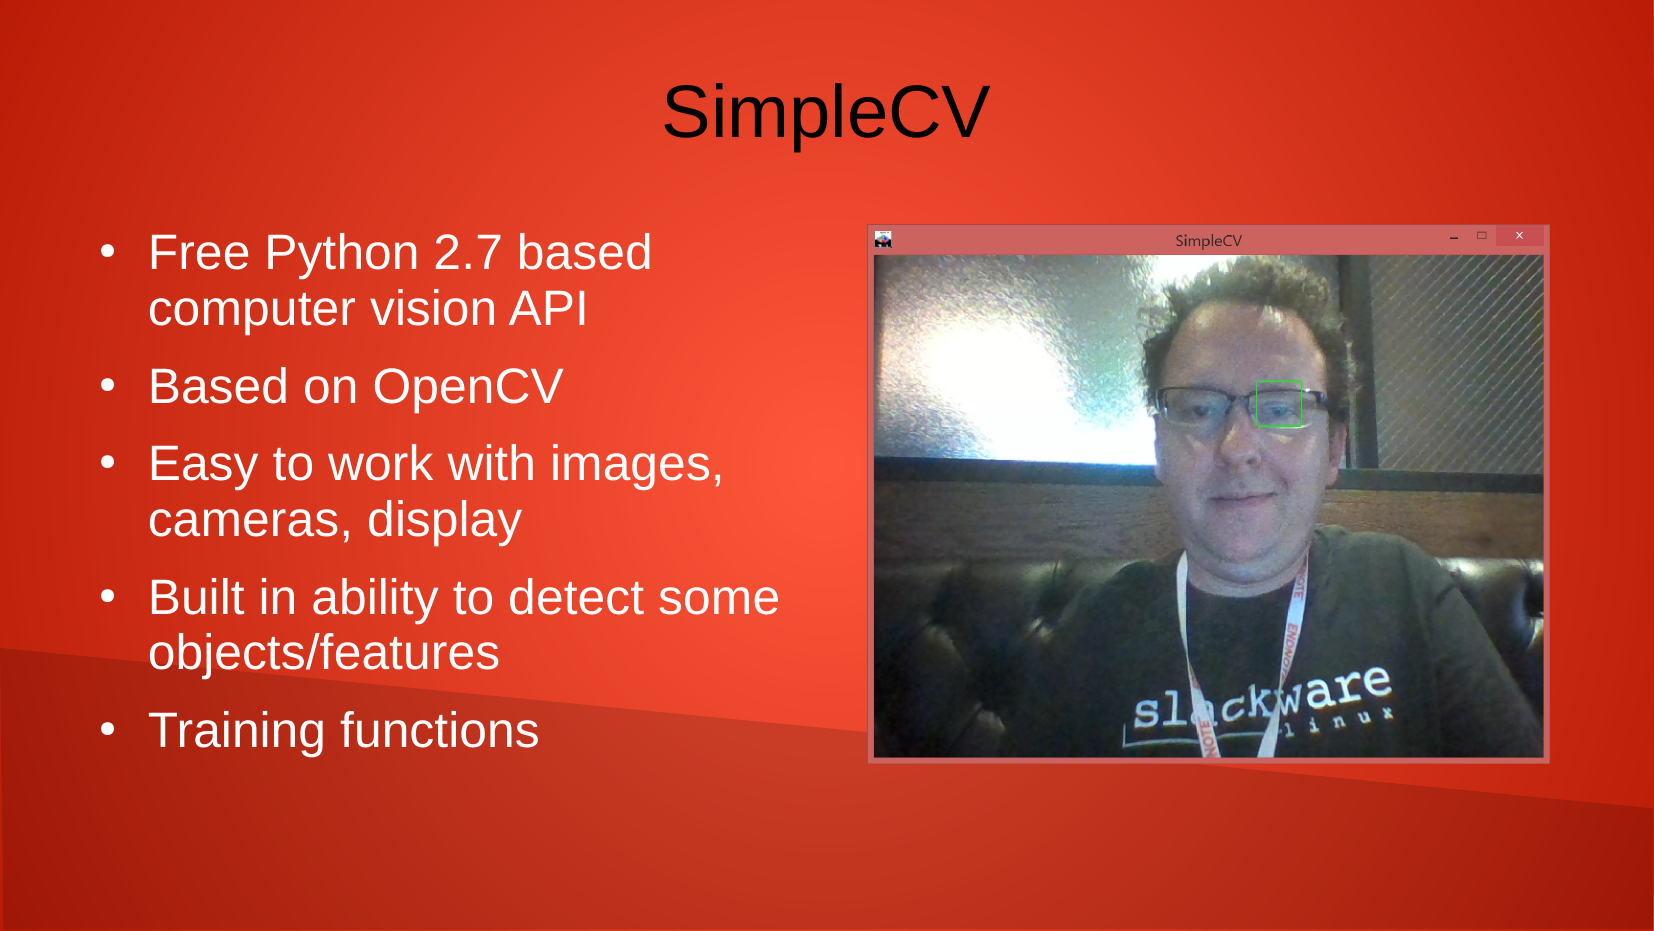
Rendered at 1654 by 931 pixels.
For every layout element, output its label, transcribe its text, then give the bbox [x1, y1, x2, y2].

list Free Python 2.7 based computer vision API Based on OpenCV Easy to work with images, cameras, display Built in ability to detect some objects/features Training functions [82, 224, 809, 764]
picture [867, 224, 1550, 764]
title SimpleCV [82, 35, 1571, 189]
